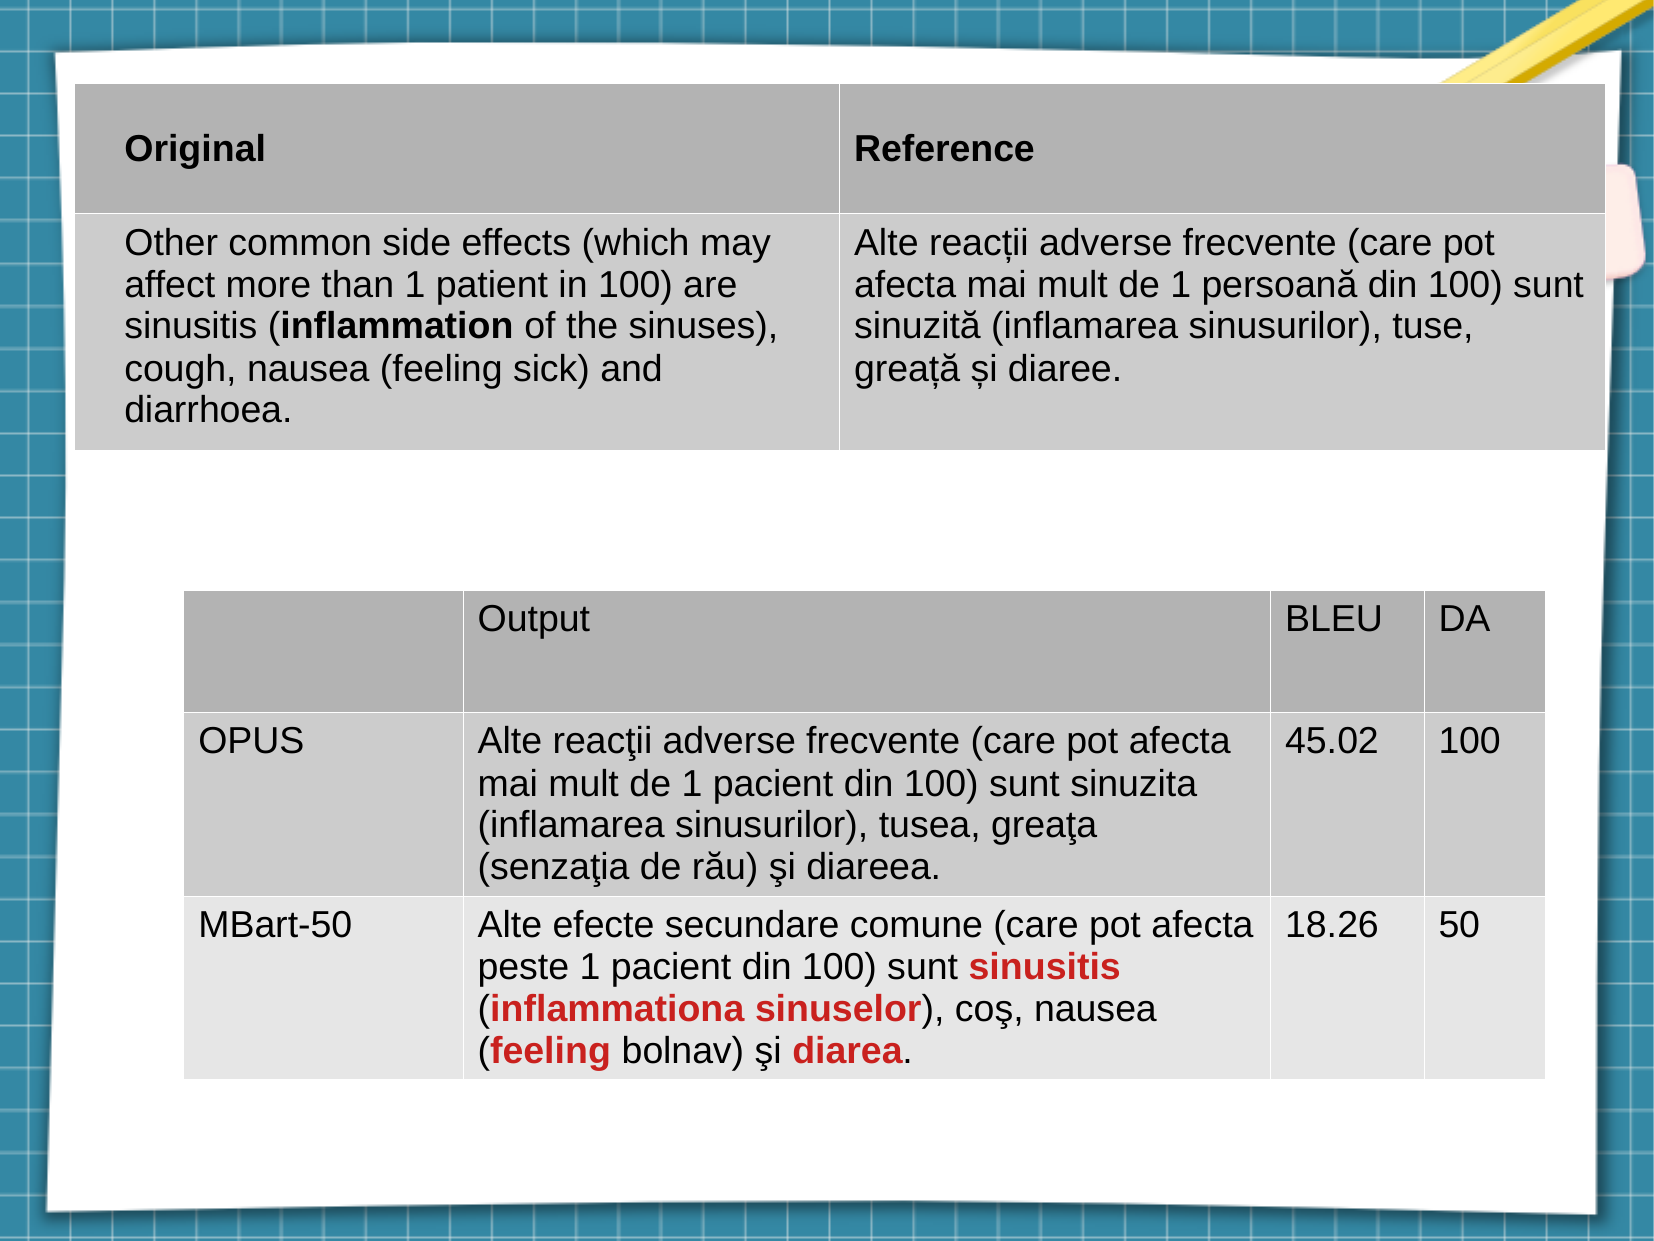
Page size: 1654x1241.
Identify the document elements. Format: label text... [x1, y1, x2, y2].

table_header Output [464, 591, 1270, 712]
table_header [184, 591, 463, 712]
table_cell MBart-50 [184, 897, 463, 1079]
table_cell Alte reacții adverse frecvente (care pot afecta mai mult de 1 persoană din 100) sunt sinuzită (inflamarea sinusurilor), tuse, greață și diaree. [840, 214, 1605, 450]
table_cell Alte efecte secundare comune (care pot afecta peste 1 pacient din 100) sunt sinusitis (inflammationa sinuselor), coş, nausea (feeling bolnav) şi diarea. [464, 897, 1270, 1079]
table_cell 100 [1425, 713, 1545, 896]
table_header Original [75, 84, 839, 213]
table_header Reference [840, 84, 1605, 213]
table_cell 18.26 [1271, 897, 1424, 1079]
table_cell Other common side effects (which may affect more than 1 patient in 100) are sinusitis (inflammation of the sinuses), cough, nausea (feeling sick) and diarrhoea. [75, 214, 839, 450]
table_header DA [1425, 591, 1545, 712]
table_cell 45.02 [1271, 713, 1424, 896]
table_cell OPUS [184, 713, 463, 896]
table_cell 50 [1425, 897, 1545, 1079]
table_header BLEU [1271, 591, 1424, 712]
picture [0, 0, 1654, 1241]
table_cell Alte reacţii adverse frecvente (care pot afecta mai mult de 1 pacient din 100) sunt sinuzita (inflamarea sinusurilor), tusea, greaţa (senzaţia de rău) şi diareea. [464, 713, 1270, 896]
